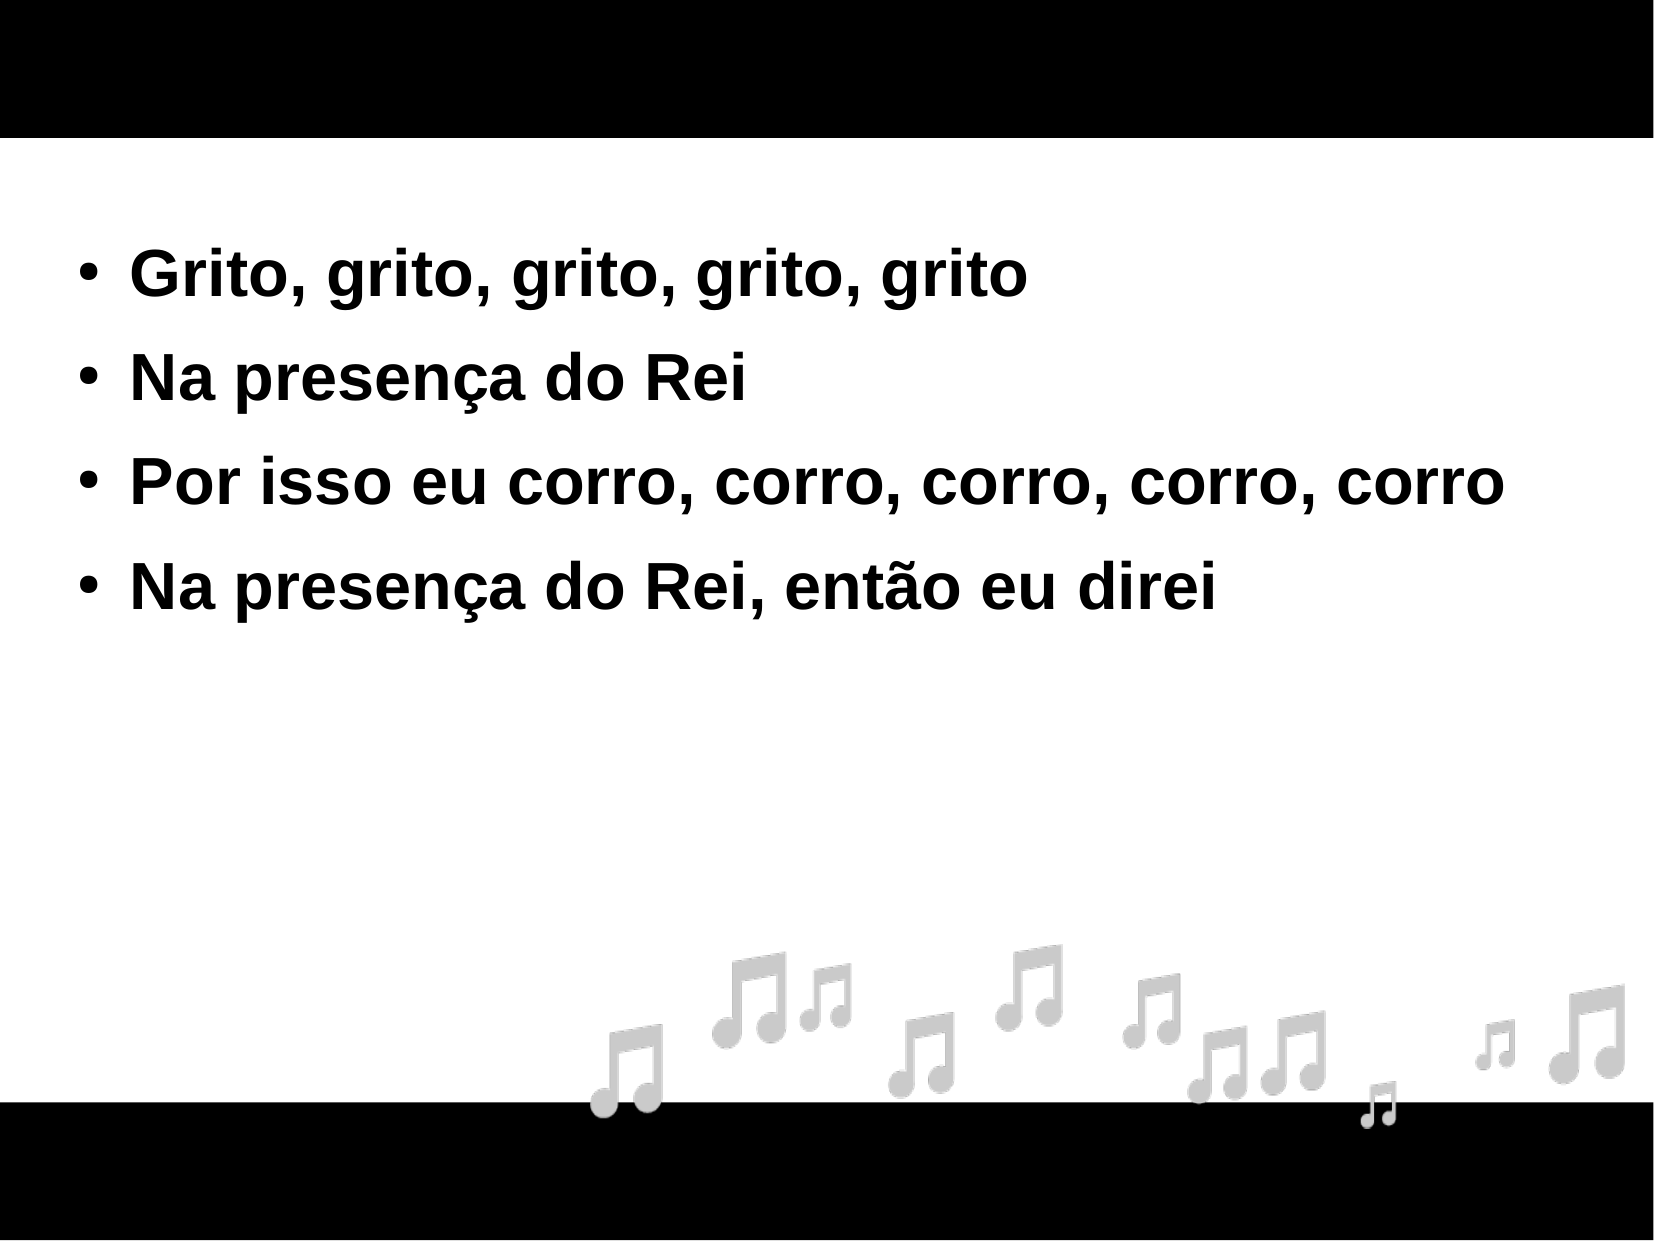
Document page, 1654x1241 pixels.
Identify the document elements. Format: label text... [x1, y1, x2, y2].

list Grito, grito, grito, grito, grito Na presença do Rei Por isso eu corro, corro, corro, corro, corro Na presença do Rei, então eu direi [59, 236, 1595, 1024]
